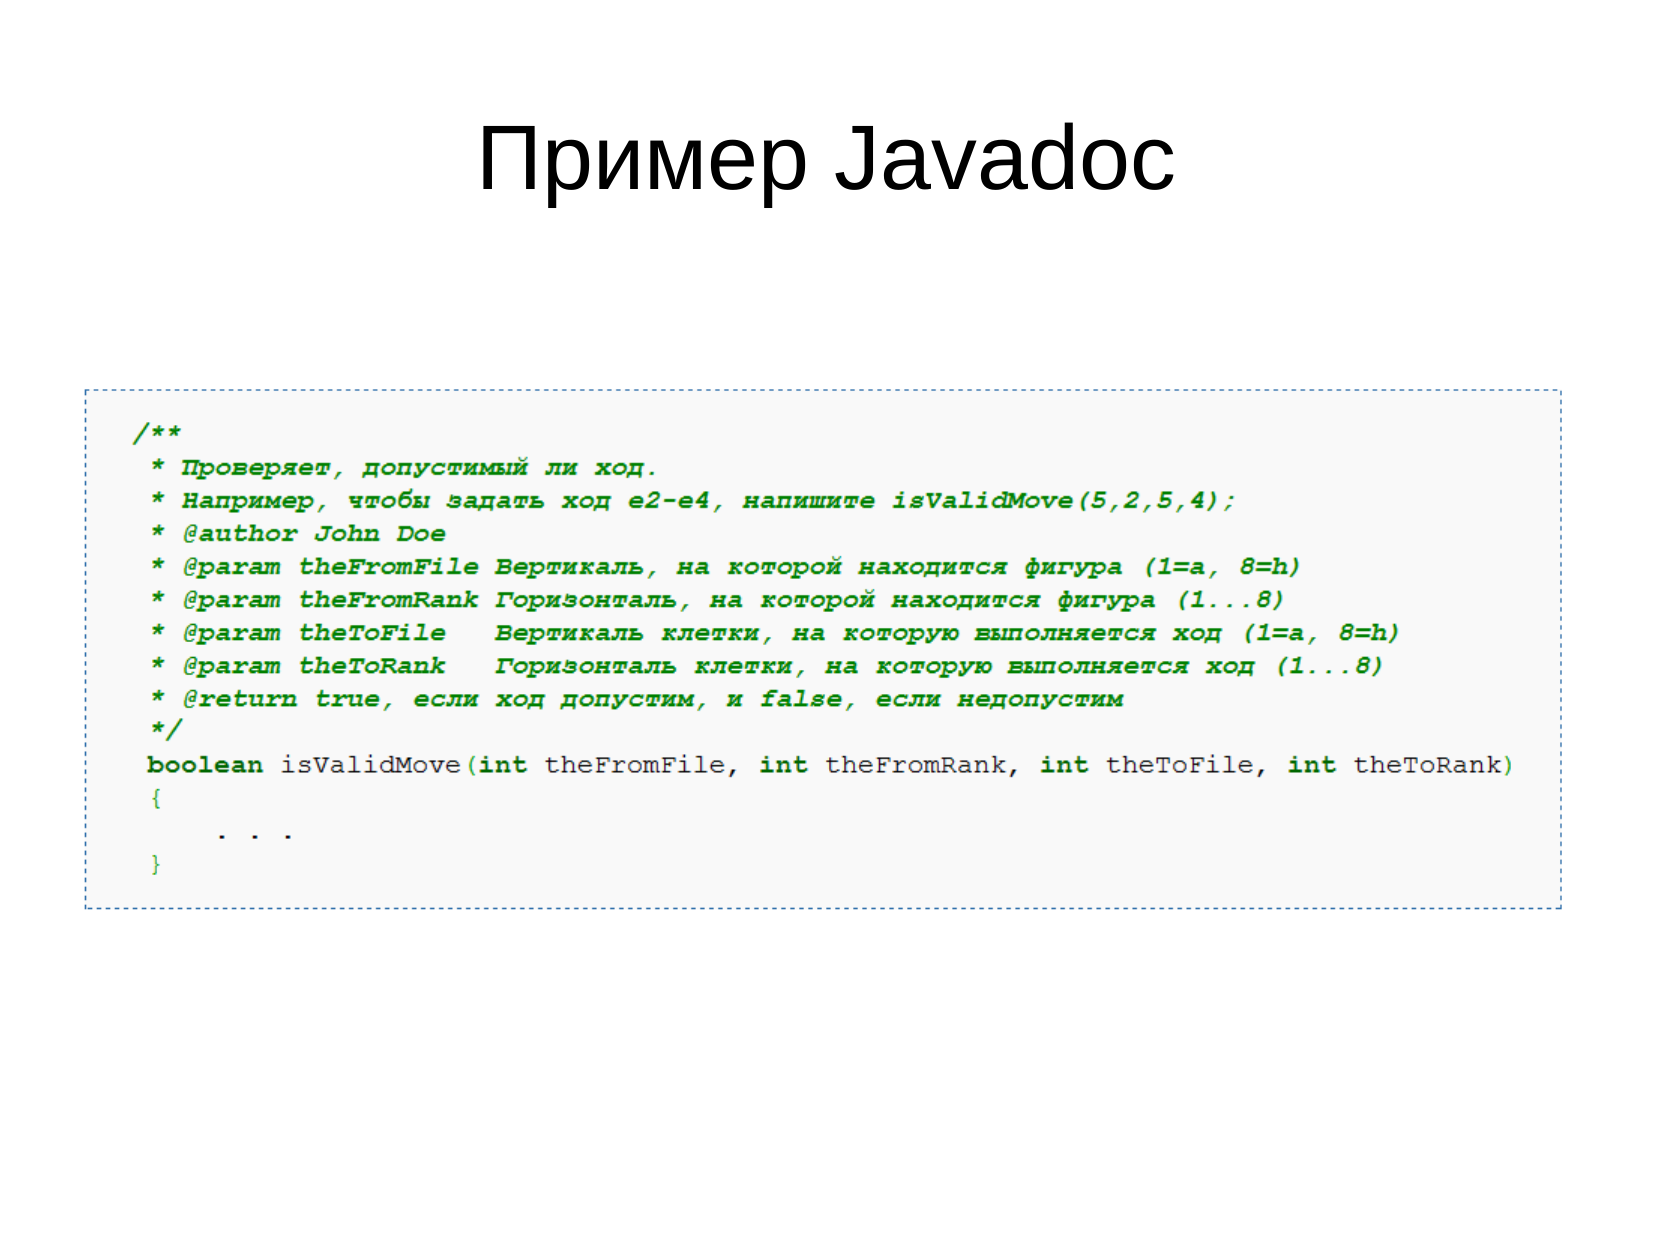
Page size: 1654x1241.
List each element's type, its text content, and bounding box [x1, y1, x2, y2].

picture [82, 382, 1571, 917]
title Пример Javadoc [82, 49, 1571, 257]
